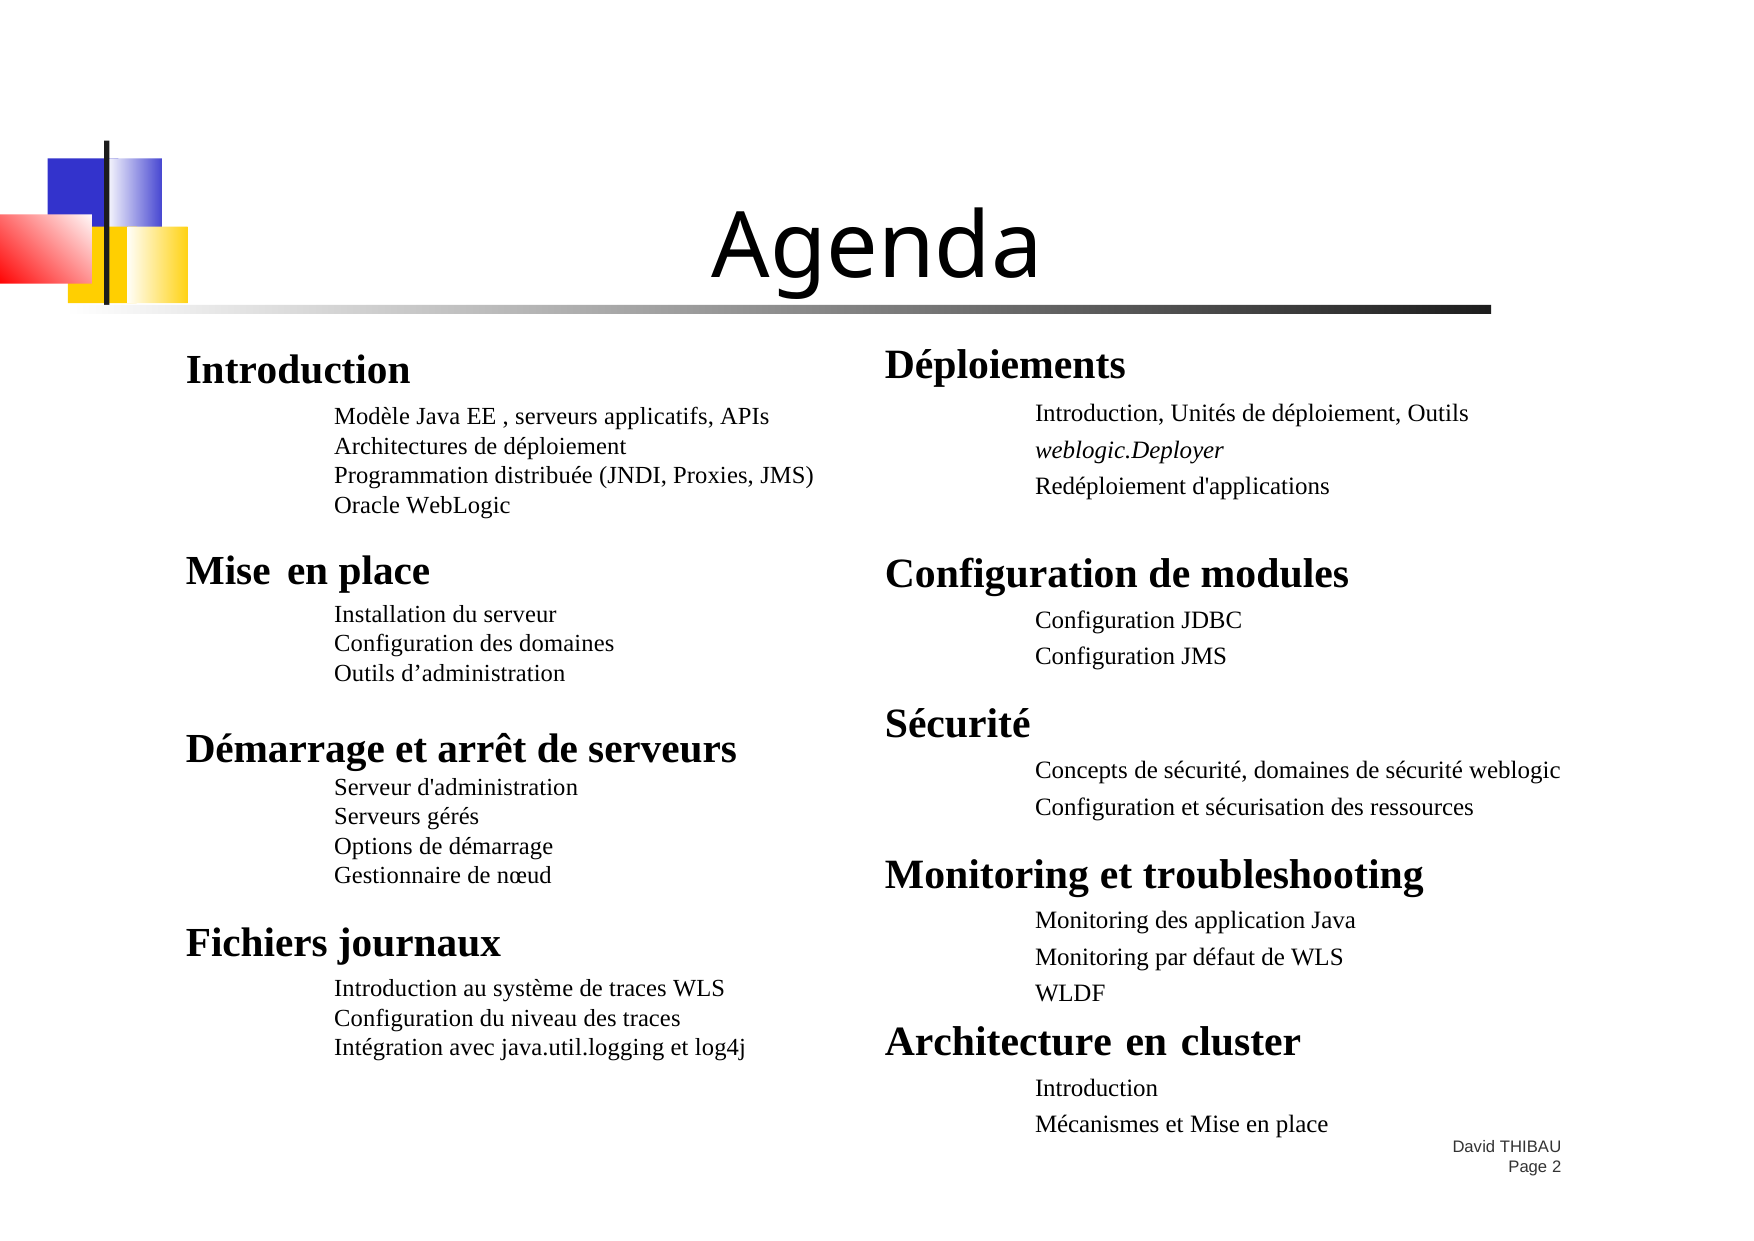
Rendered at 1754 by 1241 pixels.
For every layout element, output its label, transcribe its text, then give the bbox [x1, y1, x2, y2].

list Déploiements Introduction, Unités de déploiement, Outils weblogic.Deployer Redéploiement d'applications Configuration de modules Configuration JDBC Configuration JMS Sécurité Concepts de sécurité, domaines de sécurité weblogic Configuration et sécurisation des ressources Monitoring et troubleshooting Monitoring des application Java Monitoring par défaut de WLS WLDF Architecture en cluster Introduction Mécanismes et Mise en place [878, 330, 1565, 1184]
title Agenda [179, 141, 1576, 350]
list Introduction Modèle Java EE , serveurs applicatifs, APIs Architectures de déploiement Programmation distribuée (JNDI, Proxies, JMS) Oracle WebLogic Mise en place Installation du serveur Configuration des domaines Outils d’administration Démarrage et arrêt de serveurs Serveur d'administration Serveurs gérés Options de démarrage Gestionnaire de nœud Fichiers journaux Introduction au système de traces WLS Configuration du niveau des traces Intégration avec java.util.logging et log4j [179, 301, 866, 1070]
